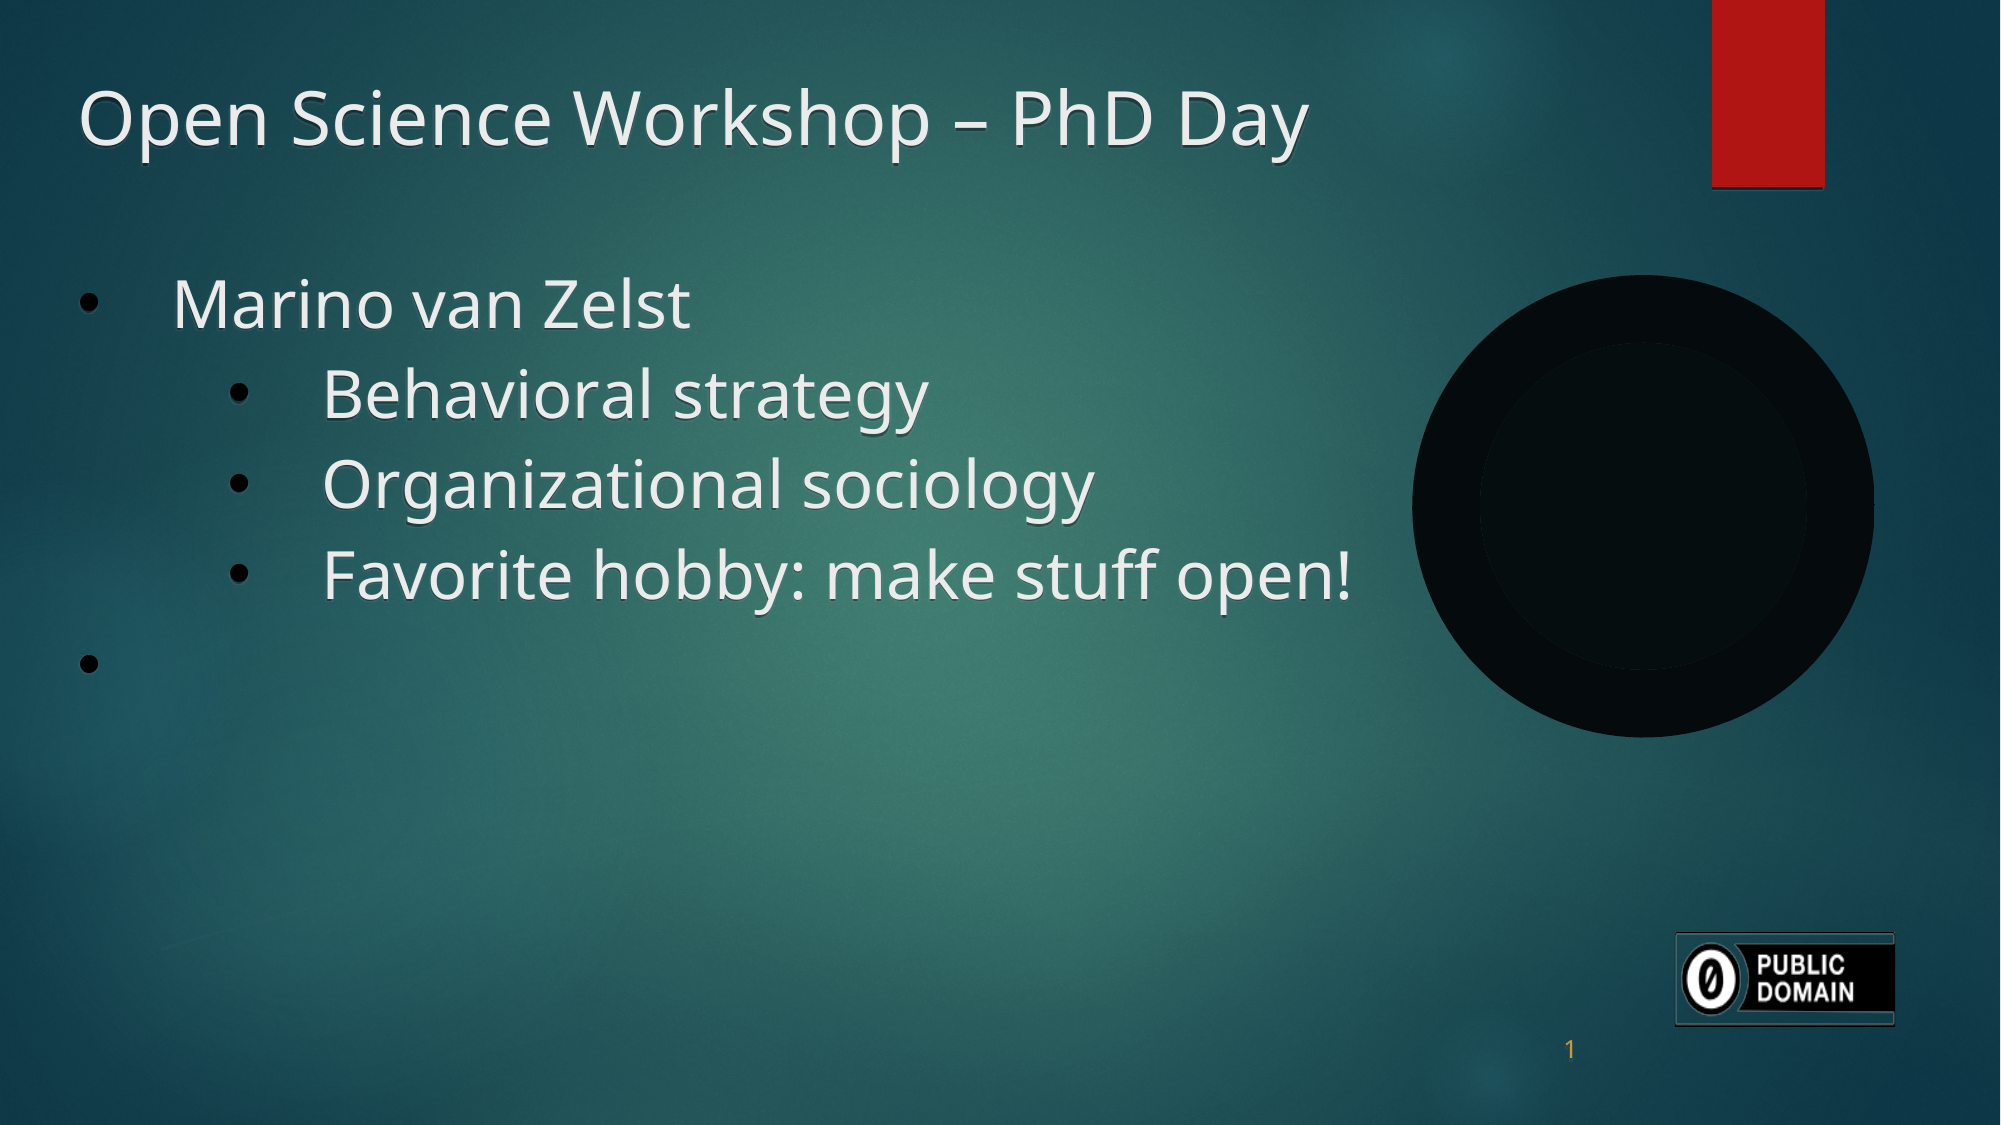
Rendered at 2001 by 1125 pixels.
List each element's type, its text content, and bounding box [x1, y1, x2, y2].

text_box [1548, 933, 1895, 1087]
text_box Open Science Workshop – PhD Day Marino van Zelst Behavioral strategy Organizational sociology Favorite hobby: make stuff open! [62, 63, 1418, 1110]
